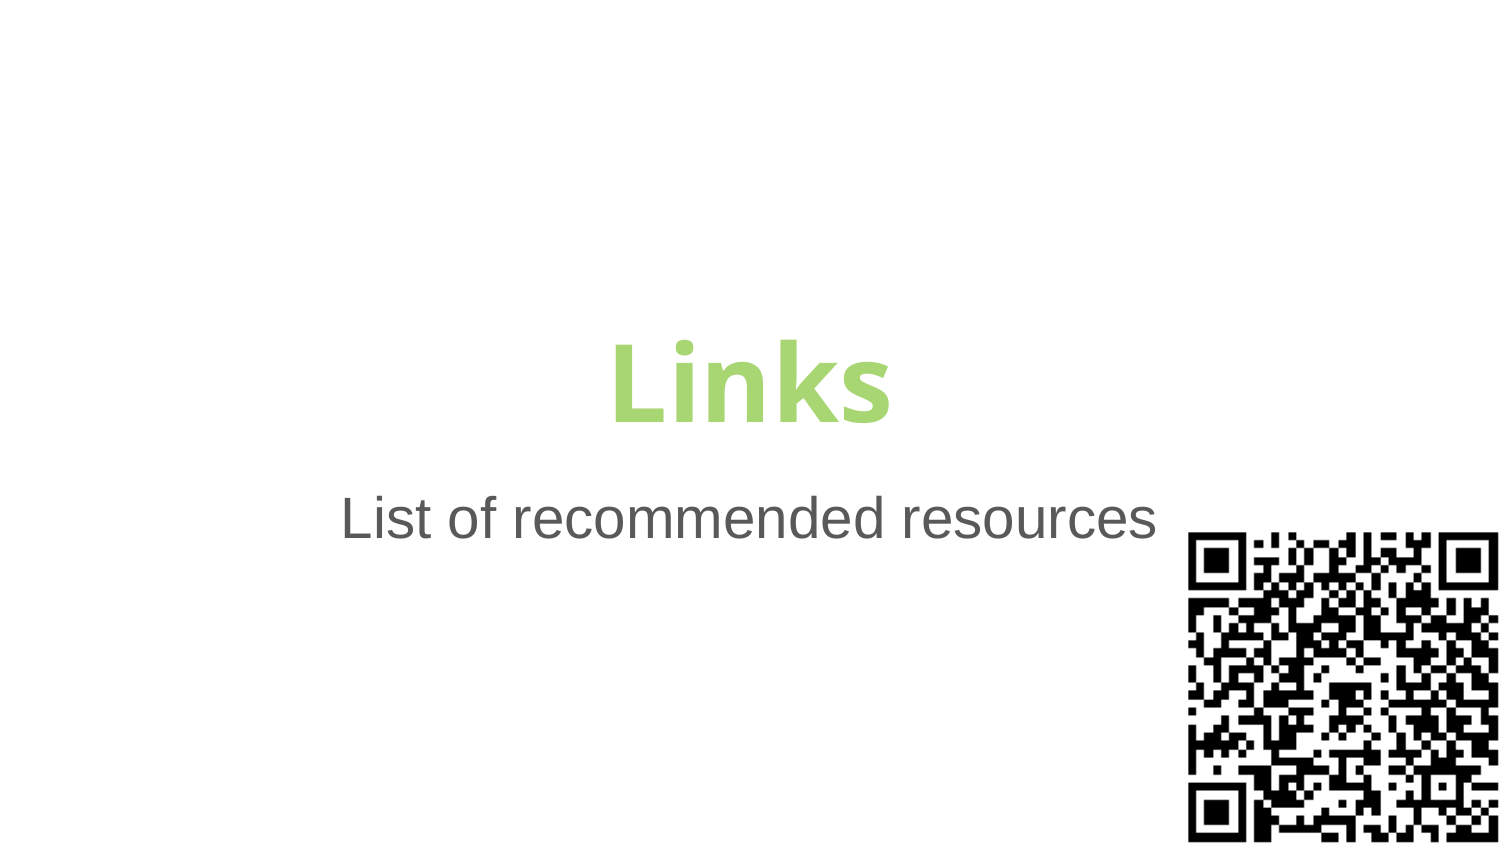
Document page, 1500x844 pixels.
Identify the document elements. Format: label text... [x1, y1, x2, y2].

title Links [51, 122, 1449, 459]
subtitle List of recommended resources [51, 464, 1449, 595]
picture [1187, 531, 1500, 844]
